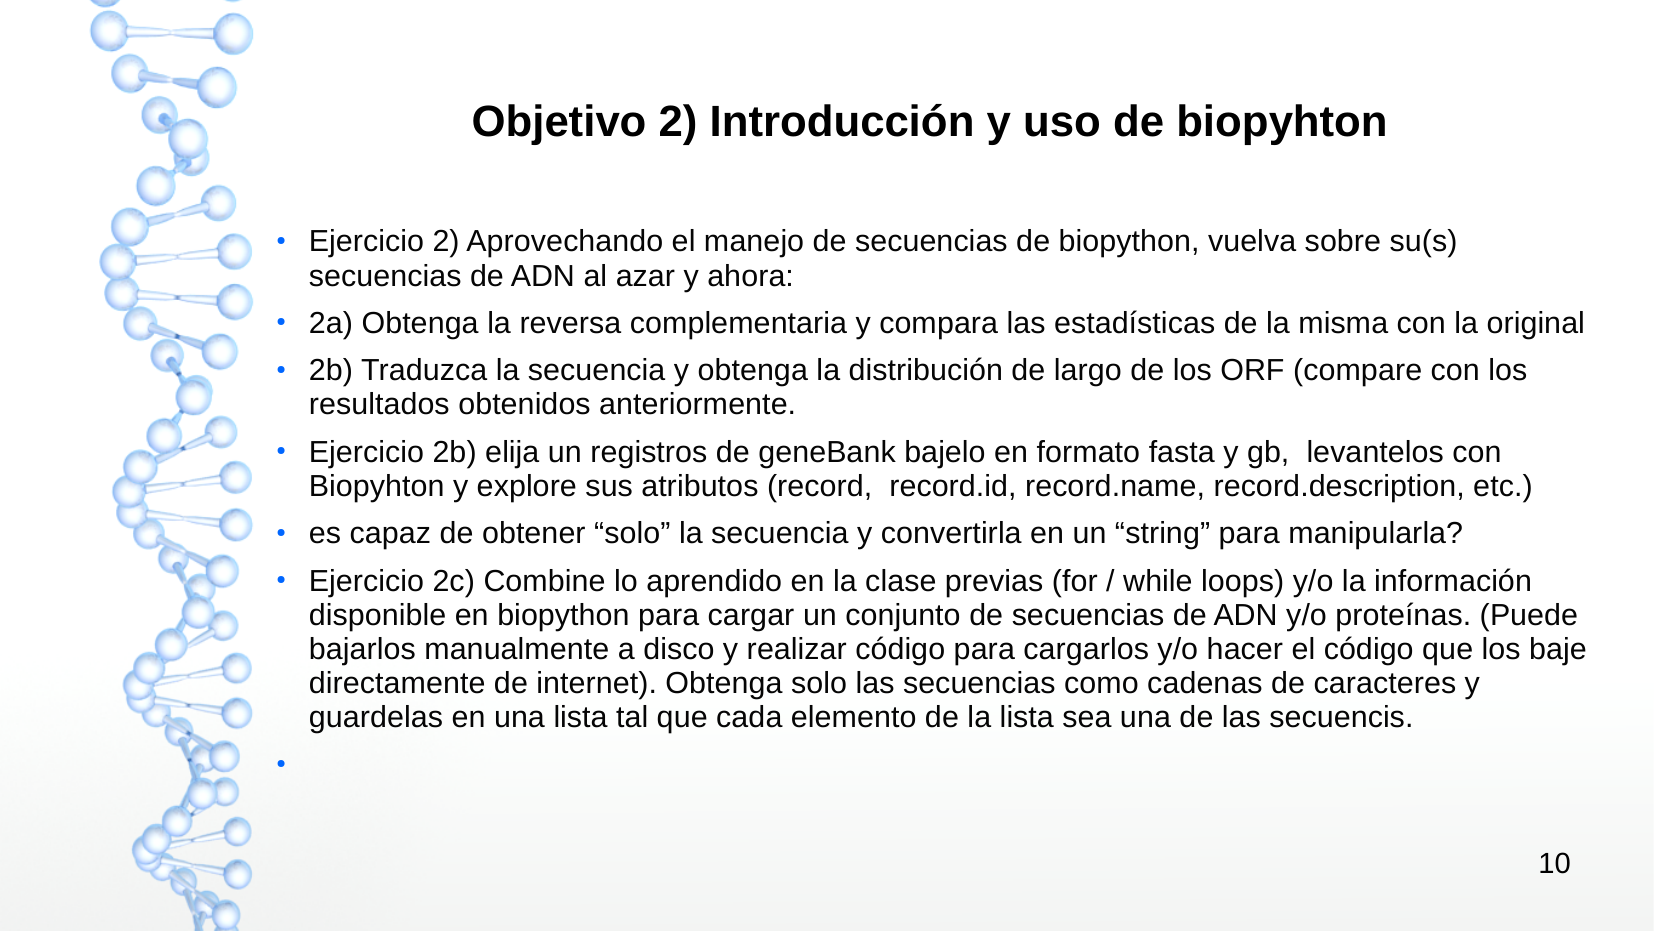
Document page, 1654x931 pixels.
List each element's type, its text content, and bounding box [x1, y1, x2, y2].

title Objetivo 2) Introducción y uso de biopyhton [265, 35, 1595, 189]
picture [0, 0, 1654, 931]
list Ejercicio 2) Aprovechando el manejo de secuencias de biopython, vuelva sobre su(s) secuencias de ADN al azar y ahora: 2a) Obtenga la reversa complementaria y compara las estadísticas de la misma con la original 2b) Traduzca la secuencia y obtenga la distribución de largo de los ORF (compare con los resultados obtenidos anteriormente. Ejercicio 2b) elija un registros de geneBank bajelo en formato fasta y gb, levantelos con Biopyhton y explore sus atributos (record, record.id, record.name, record.description, etc.) es capaz de obtener “solo” la secuencia y convertirla en un “string” para manipularla? Ejercicio 2c) Combine lo aprendido en la clase previas (for / while loops) y/o la información disponible en biopython para cargar un conjunto de secuencias de ADN y/o proteínas. (Puede bajarlos manualmente a disco y realizar código para cargarlos y/o hacer el código que los baje directamente de internet). Obtenga solo las secuencias como cadenas de caracteres y guardelas en una lista tal que cada elemento de la lista sea una de las secuencis. [265, 224, 1595, 764]
